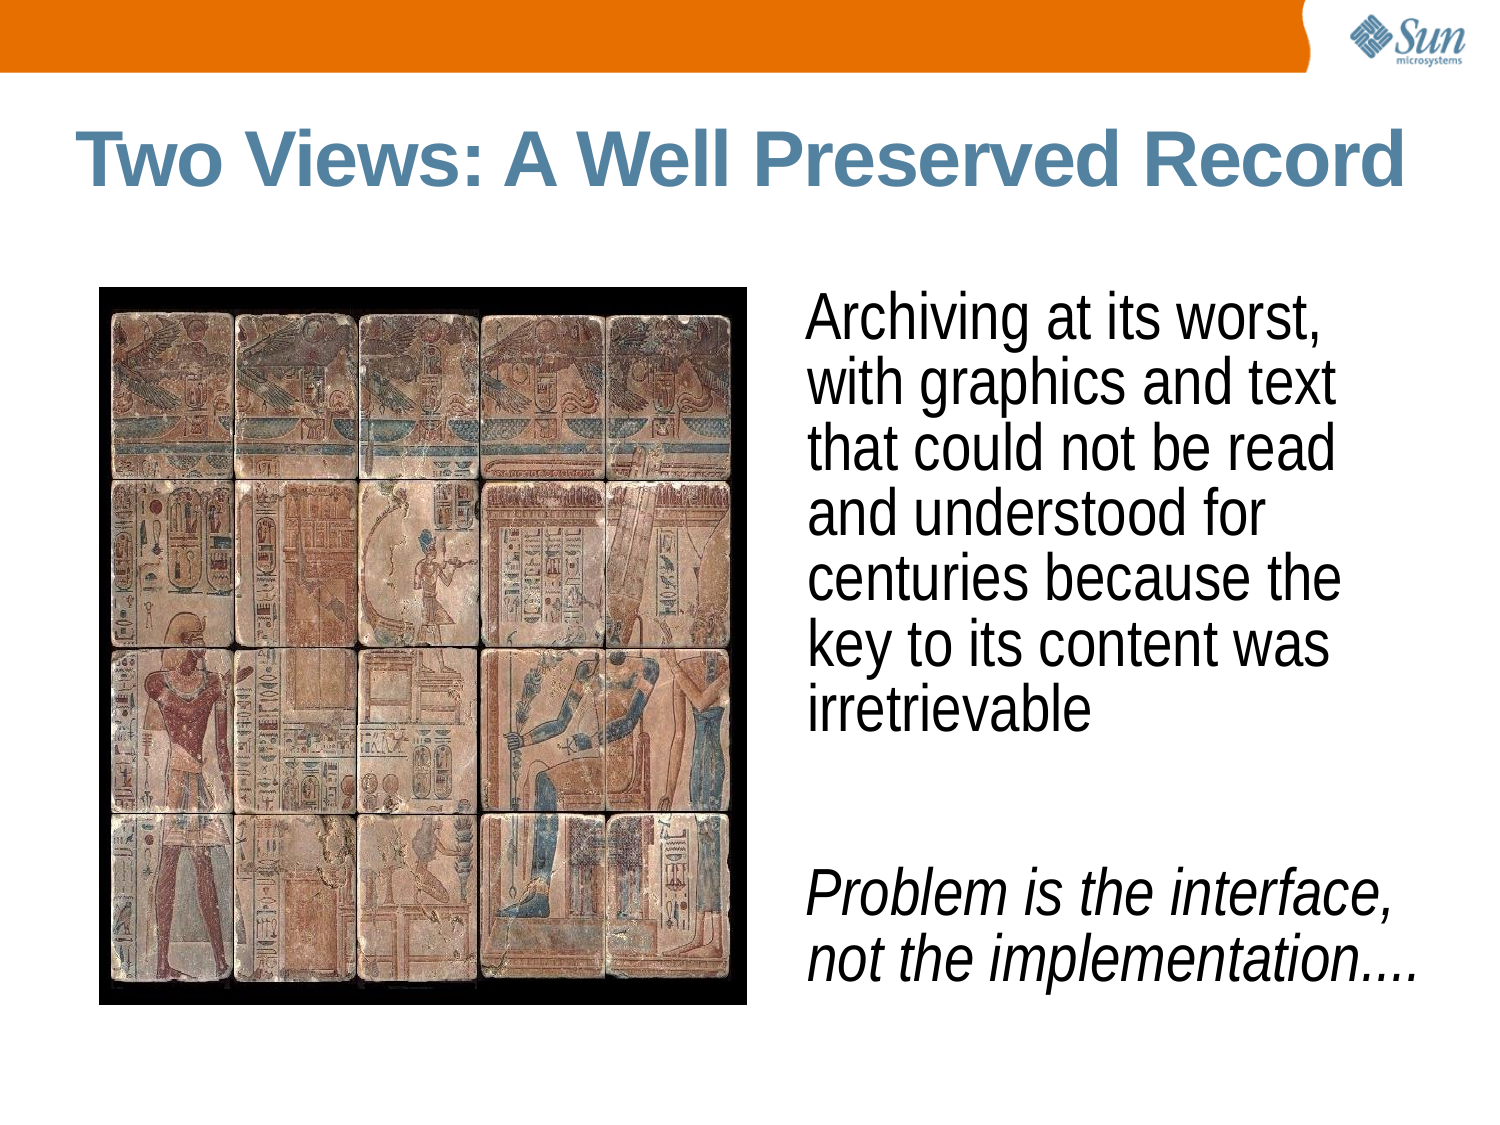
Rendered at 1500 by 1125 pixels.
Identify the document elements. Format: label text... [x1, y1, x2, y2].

picture [0, 0, 1500, 75]
title Two Views: A Well Preserved Record [75, 122, 1438, 292]
picture [99, 287, 747, 1006]
list Archiving at its worst, with graphics and text that could not be read and understood for centuries because the key to its content was irretrievable Problem is the interface, not the implementation.... [778, 287, 1426, 1118]
